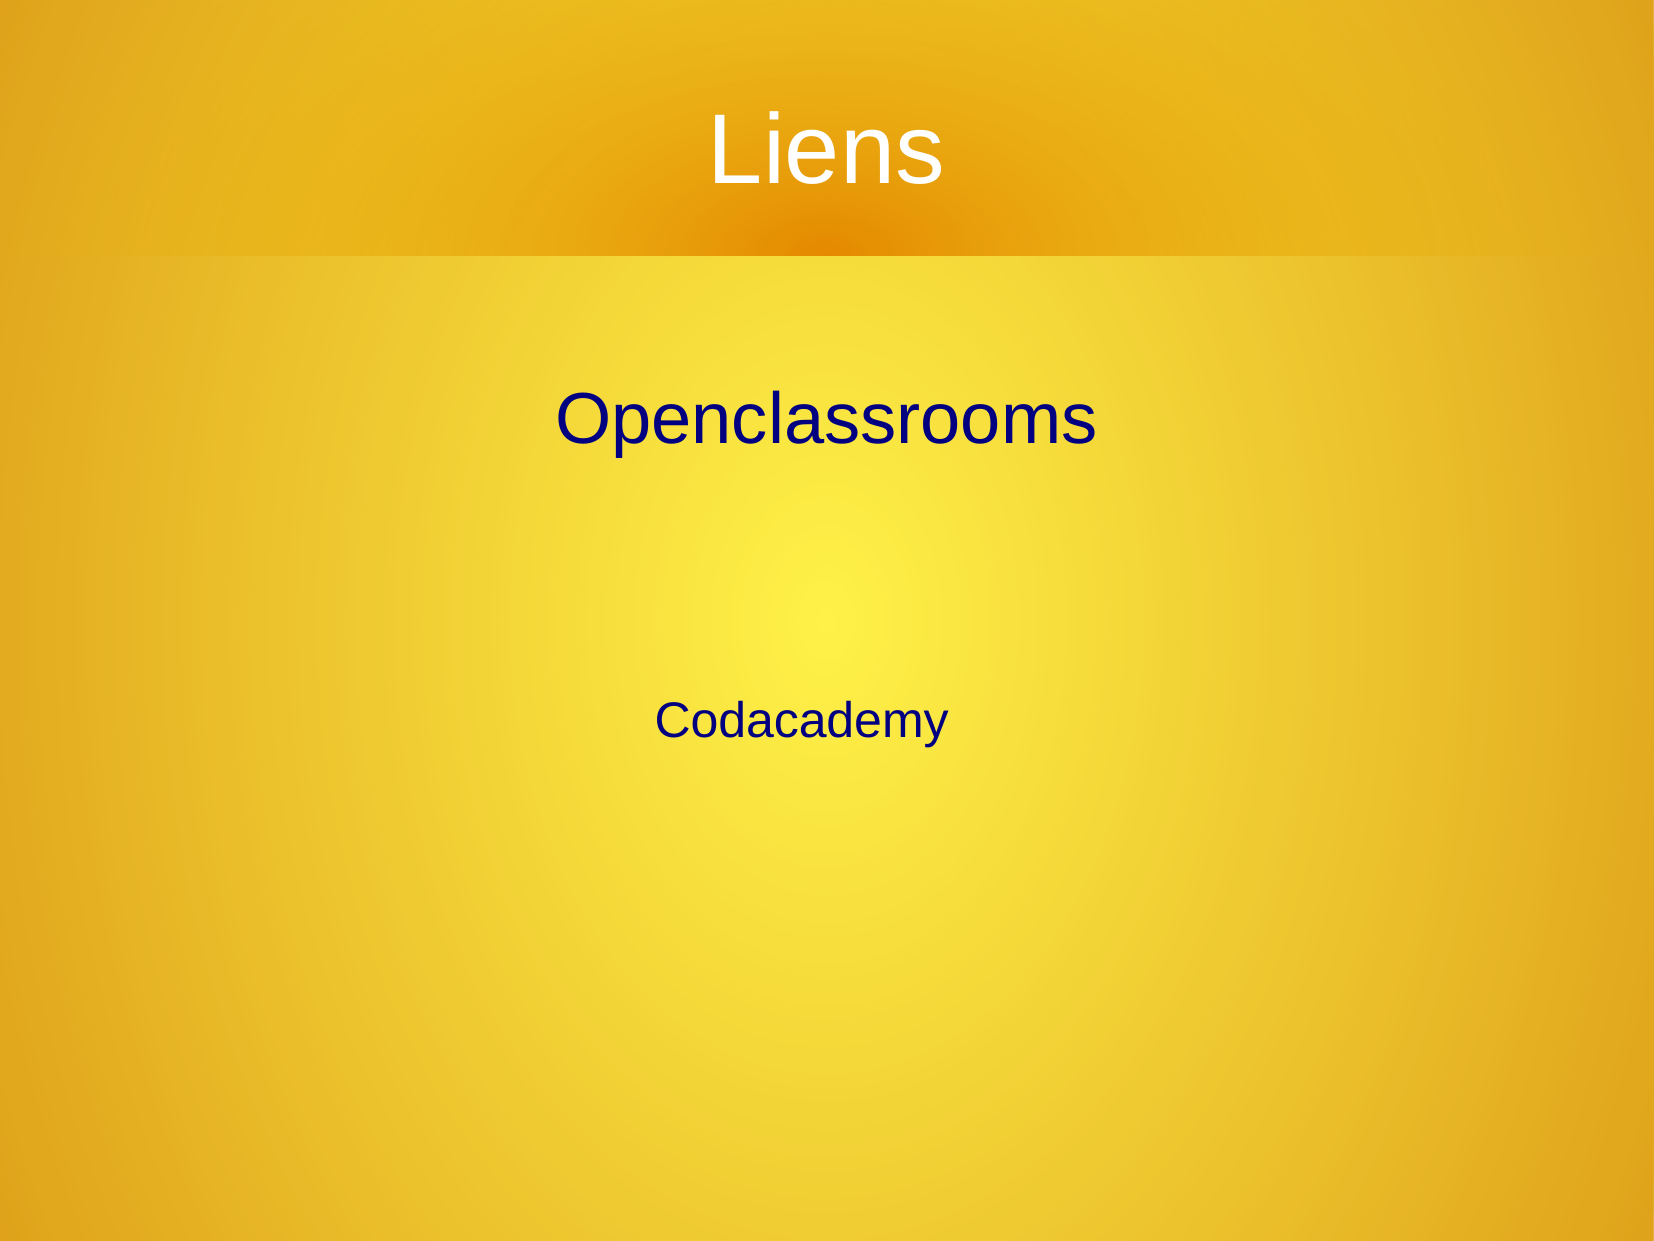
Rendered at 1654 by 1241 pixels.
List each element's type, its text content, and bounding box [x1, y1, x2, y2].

title Liens [82, 47, 1571, 252]
text_box Codacademy [639, 685, 981, 779]
list Openclassrooms [484, 377, 1134, 578]
